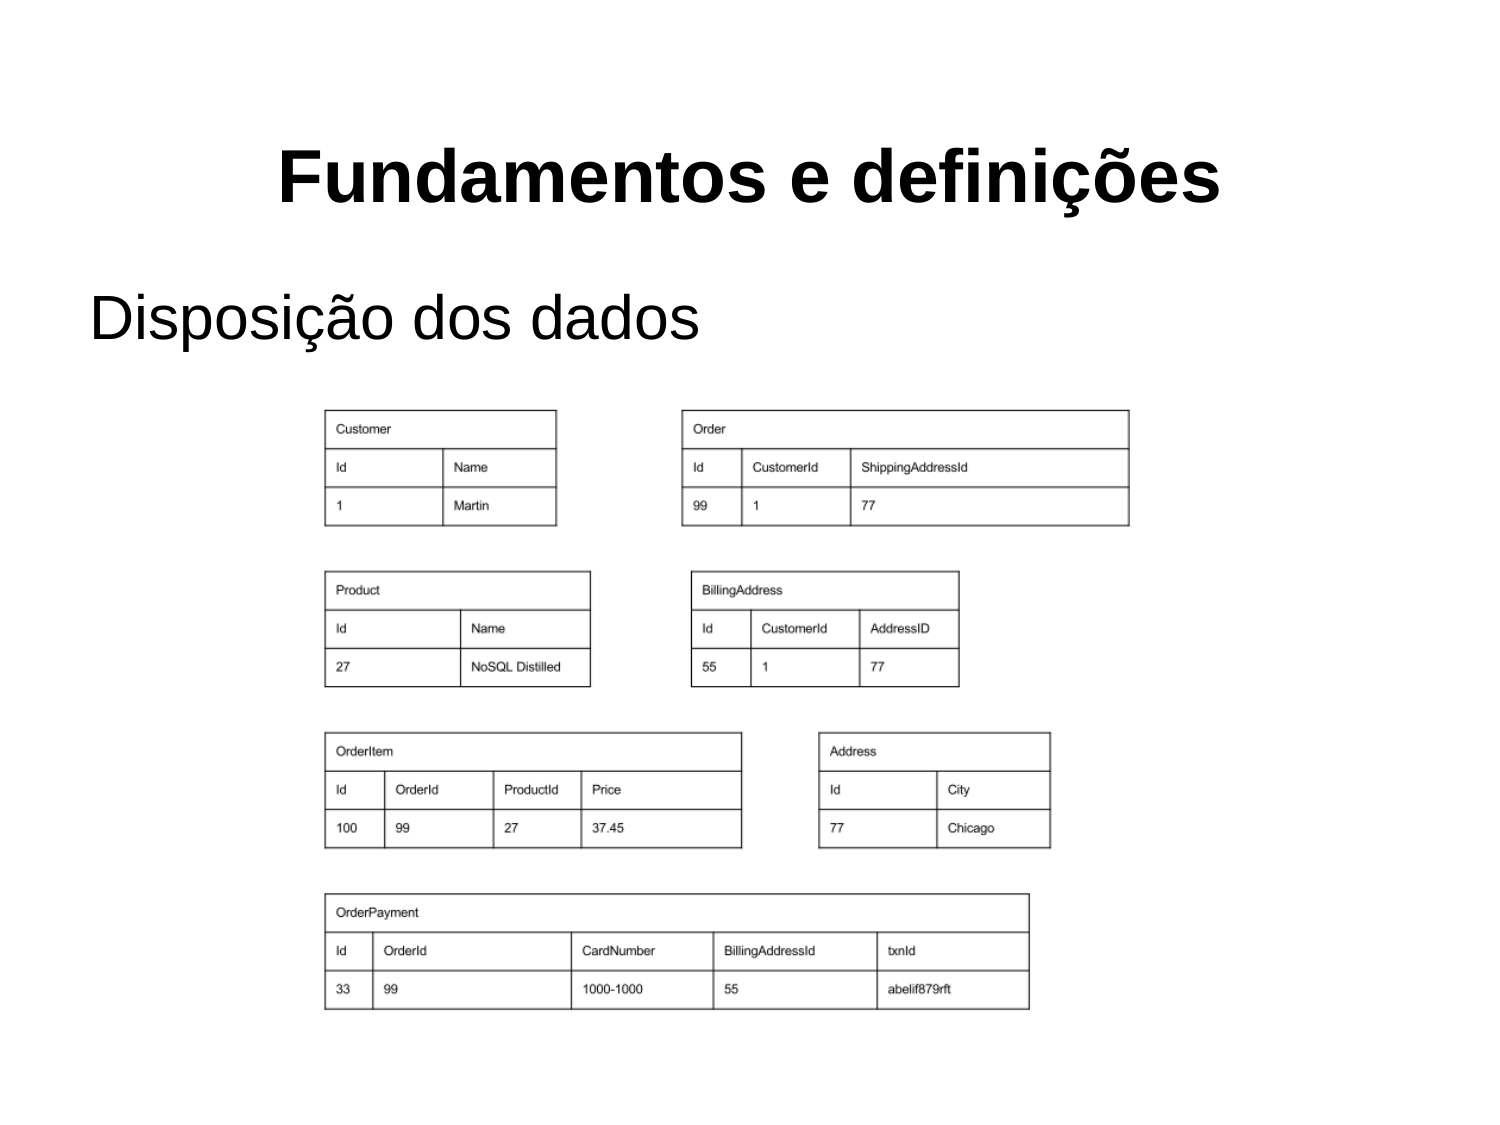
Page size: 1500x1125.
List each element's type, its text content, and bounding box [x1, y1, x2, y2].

text_box Fundamentos e definições [75, 45, 1425, 233]
text_box Disposição dos dados [75, 262, 1425, 1078]
picture [246, 292, 1174, 1047]
